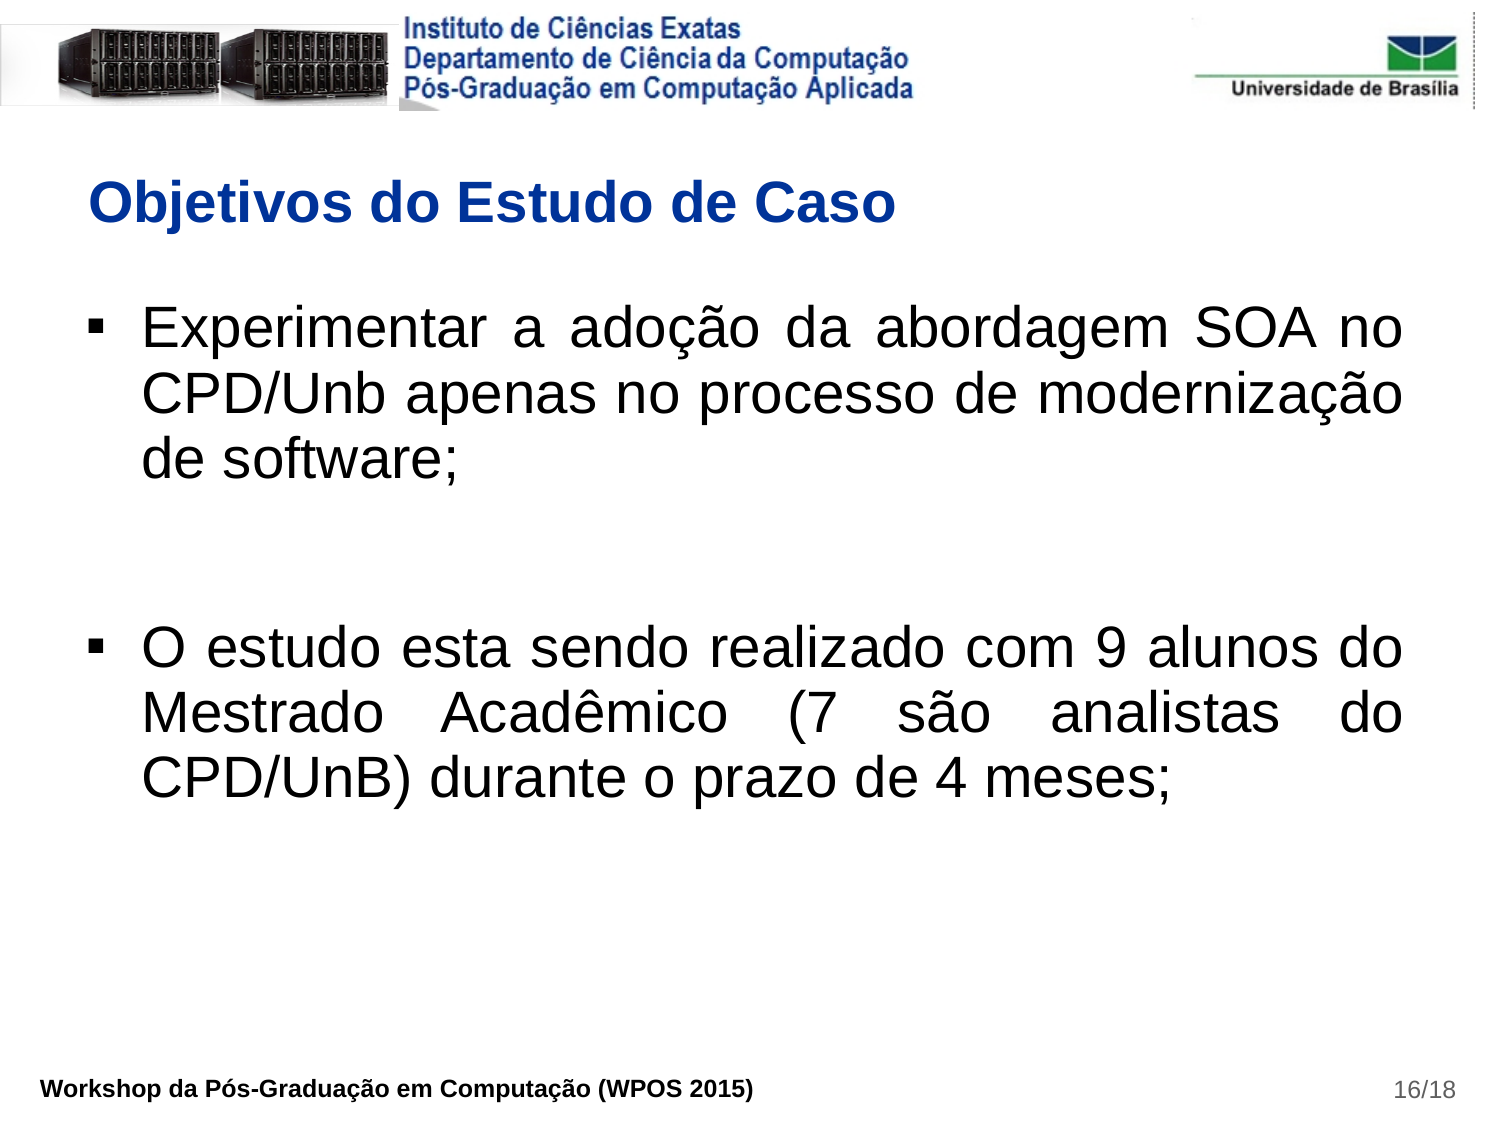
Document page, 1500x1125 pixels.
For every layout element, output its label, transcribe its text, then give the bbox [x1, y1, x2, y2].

text_box Workshop da Pós-Graduação em Computação (WPOS 2015) [24, 1049, 1370, 1125]
picture [0, 12, 1475, 111]
title Objetivos do Estudo de Caso [52, 136, 1441, 268]
list Experimentar a adoção da abordagem SOA no CPD/Unb apenas no processo de modernização de software; O estudo esta sendo realizado com 9 alunos do Mestrado Acadêmico (7 são analistas do CPD/UnB) durante o prazo de 4 meses; [70, 295, 1406, 1051]
text_box <number>/18 [1370, 1049, 1487, 1125]
